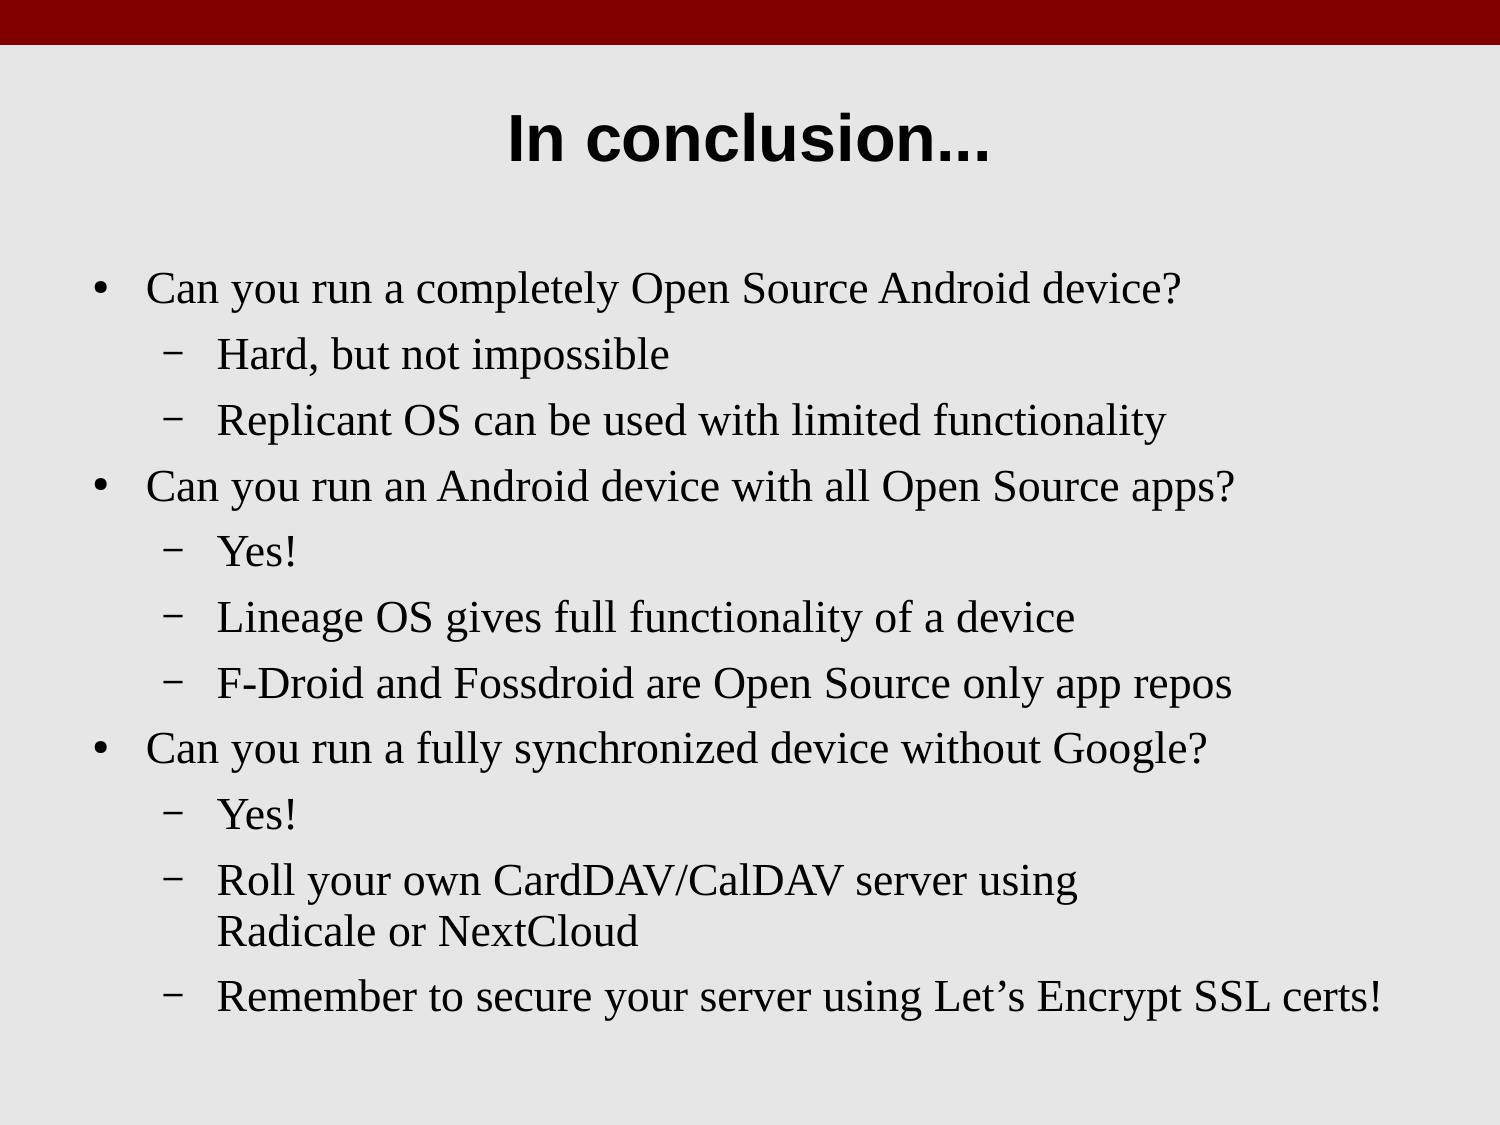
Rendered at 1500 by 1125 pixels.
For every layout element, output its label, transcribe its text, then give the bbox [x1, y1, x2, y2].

list Can you run a completely Open Source Android device? Hard, but not impossible Replicant OS can be used with limited functionality Can you run an Android device with all Open Source apps? Yes! Lineage OS gives full functionality of a device F-Droid and Fossdroid are Open Source only app repos Can you run a fully synchronized device without Google? Yes! Roll your own CardDAV/CalDAV server using Radicale or NextCloud Remember to secure your server using Let’s Encrypt SSL certs! [75, 263, 1425, 1088]
title In conclusion... [75, 44, 1425, 233]
